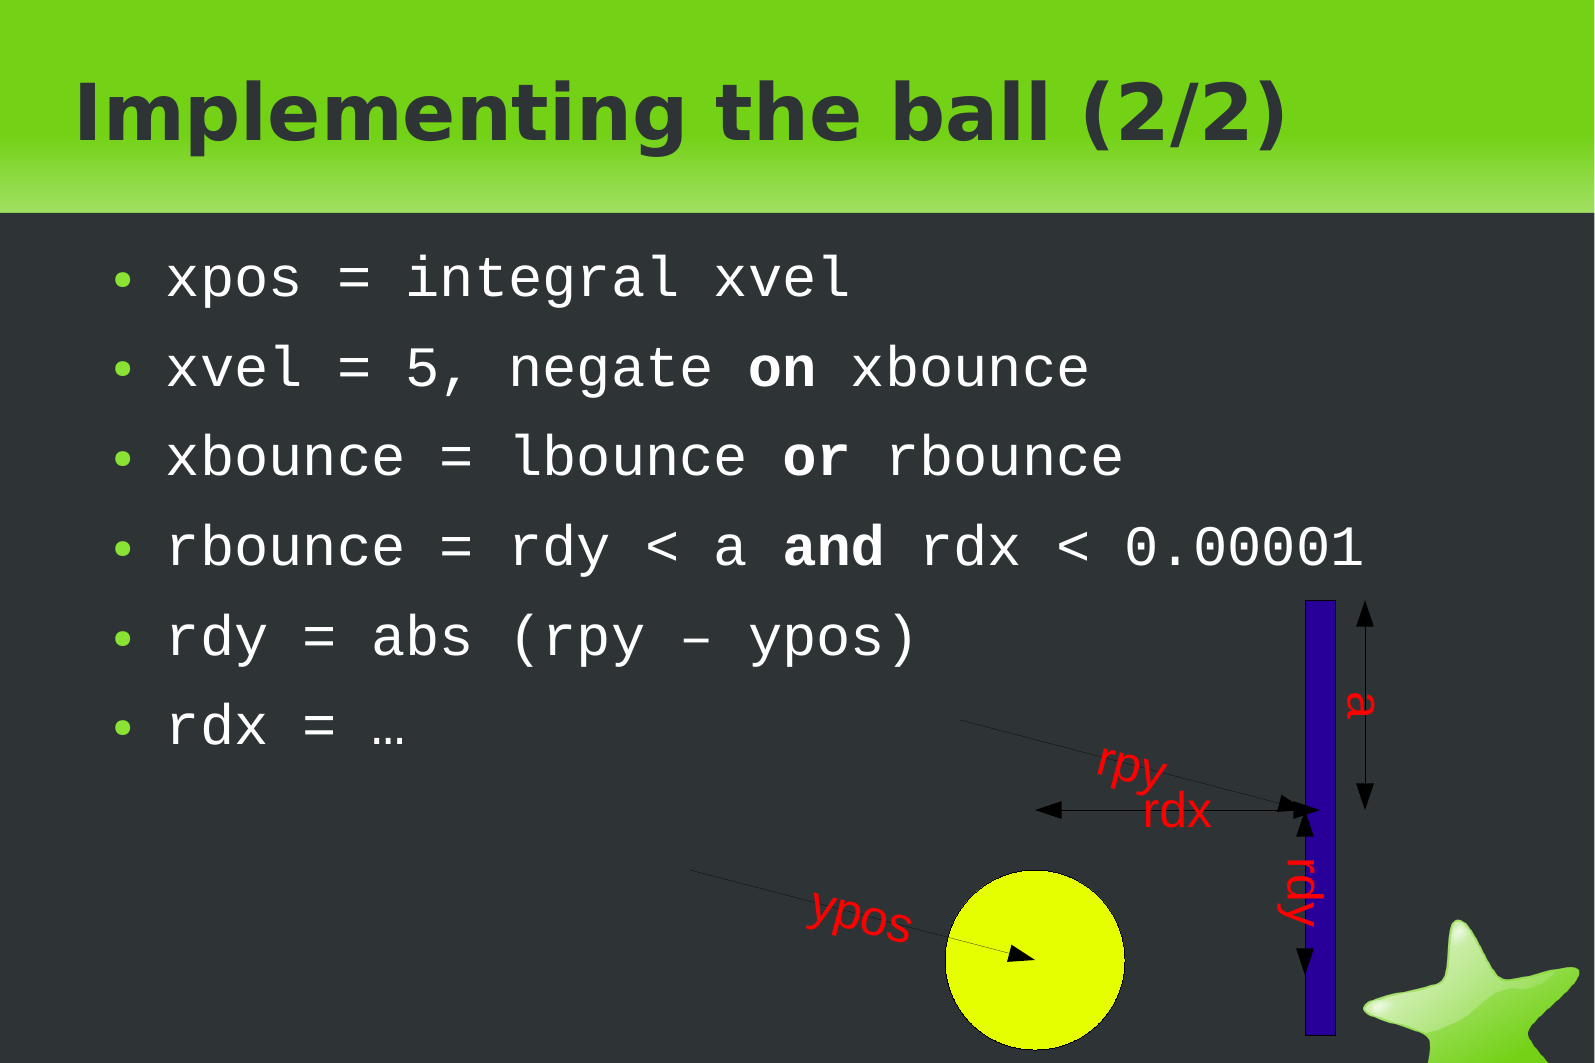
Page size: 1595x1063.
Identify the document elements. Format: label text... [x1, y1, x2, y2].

list xpos = integral xvel xvel = 5, negate on xbounce xbounce = lbounce or rbounce rbounce = rdy < a and rdx < 0.00001 rdy = abs (rpy – ypos) rdx = … [79, 248, 1515, 951]
text_box [945, 870, 1126, 1051]
title Implementing the ball (2/2) [74, 25, 1510, 203]
text_box [1305, 600, 1336, 1036]
text_box [1306, 881, 1311, 893]
picture [0, 0, 1595, 1063]
